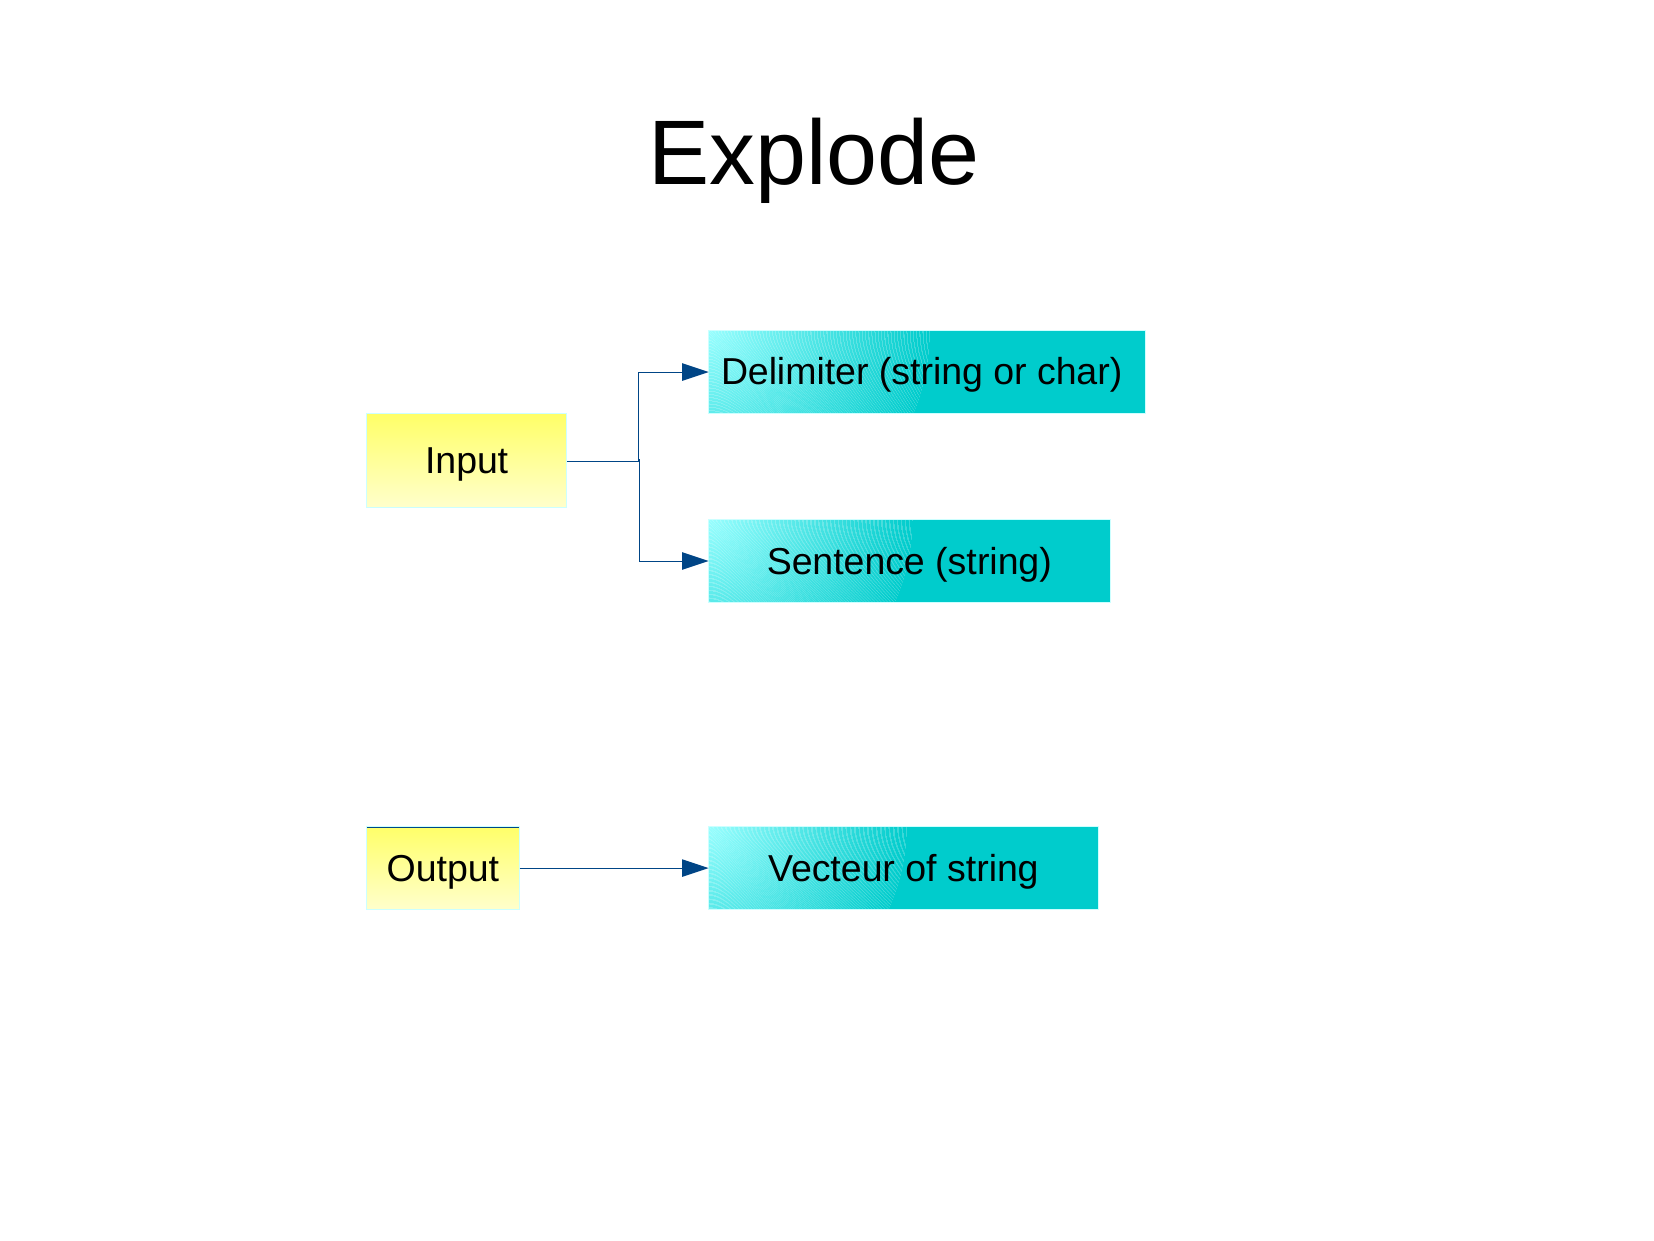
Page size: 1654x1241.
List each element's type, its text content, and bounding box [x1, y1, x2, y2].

text_box Delimiter (string or char) [708, 330, 1146, 414]
text_box Input [366, 413, 567, 508]
title Explode [82, 49, 1571, 257]
text_box Output [366, 826, 520, 910]
text_box Sentence (string) [708, 519, 1111, 603]
text_box Vecteur of string [708, 826, 1099, 910]
